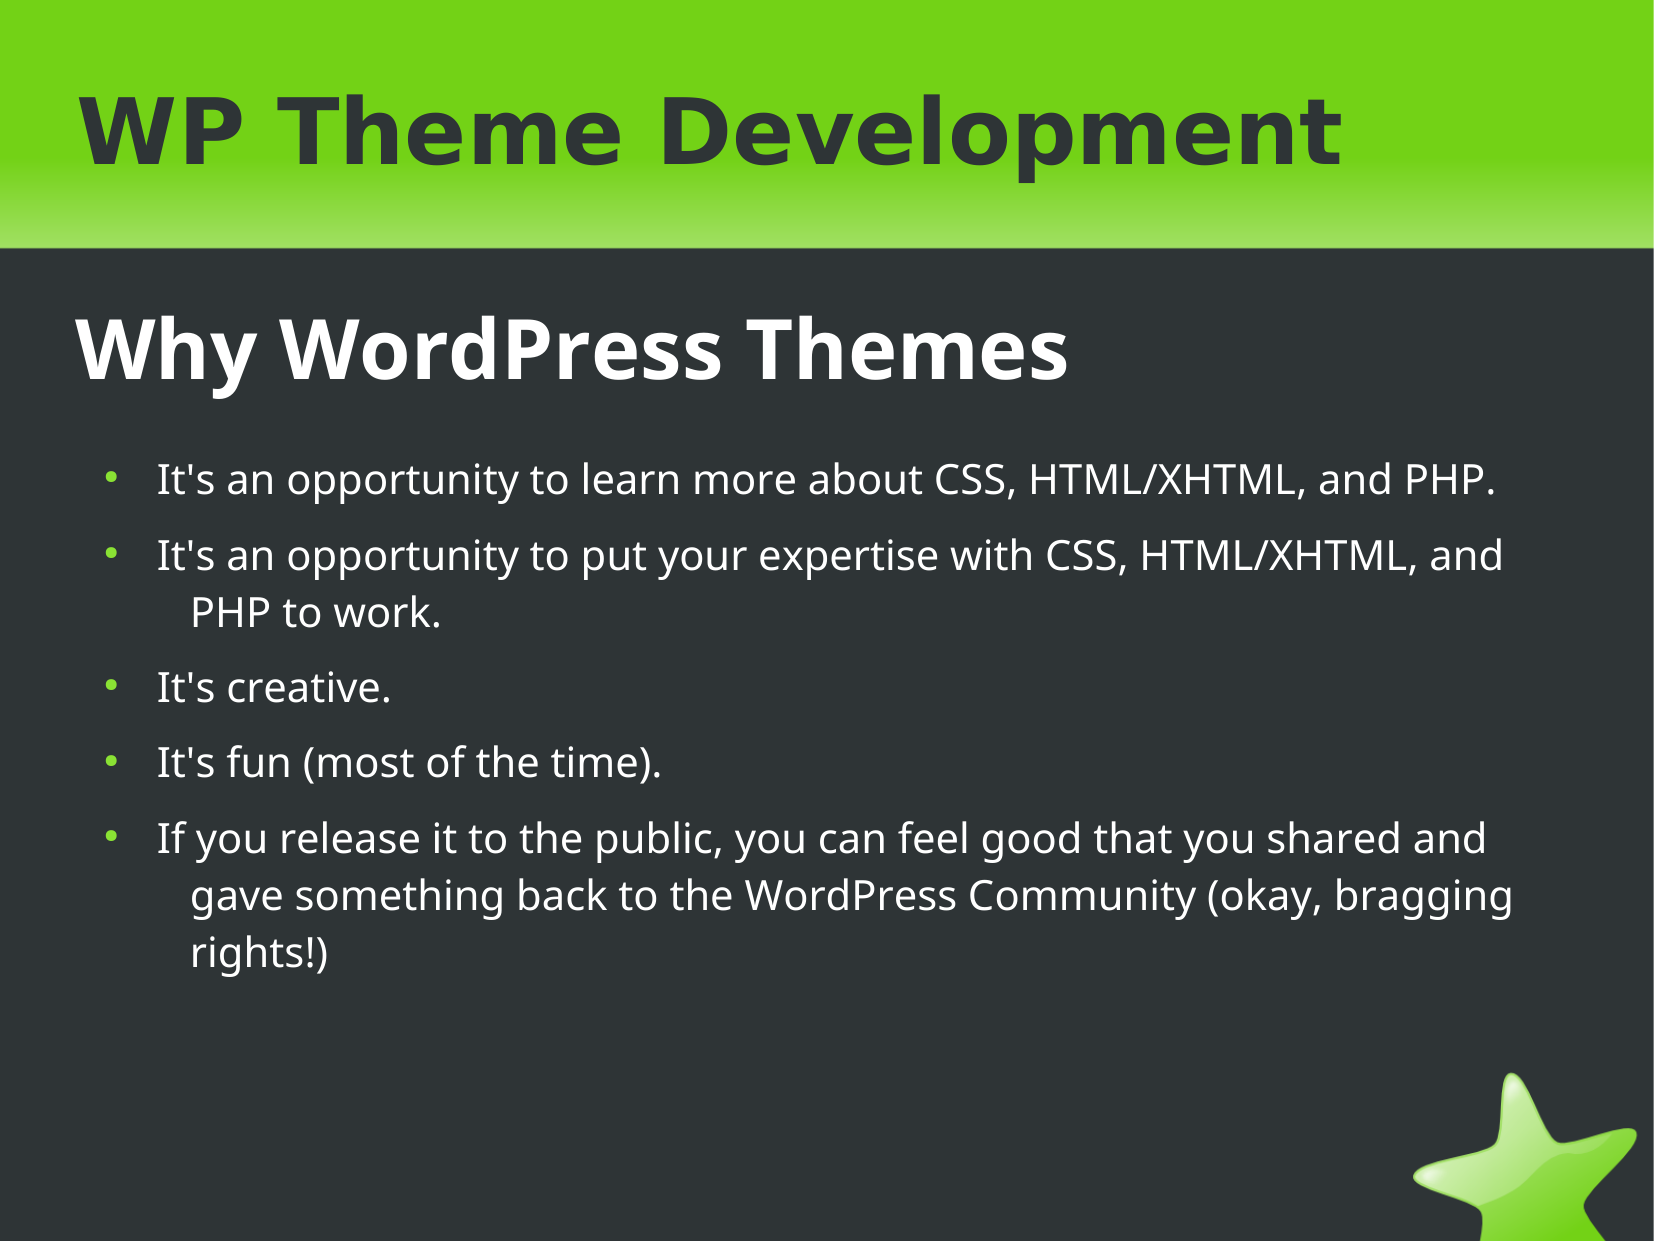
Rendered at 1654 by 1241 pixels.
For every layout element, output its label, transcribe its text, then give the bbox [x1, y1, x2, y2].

list Why WordPress Themes [75, 290, 1572, 413]
title WP Theme Development [76, 29, 1565, 237]
picture [0, 0, 1654, 1241]
list It's an opportunity to learn more about CSS, HTML/XHTML, and PHP. It's an opportunity to put your expertise with CSS, HTML/XHTML, and PHP to work. It's creative. It's fun (most of the time). If you release it to the public, you can feel good that you shared and gave something back to the WordPress Community (okay, bragging rights!) [75, 450, 1530, 1163]
